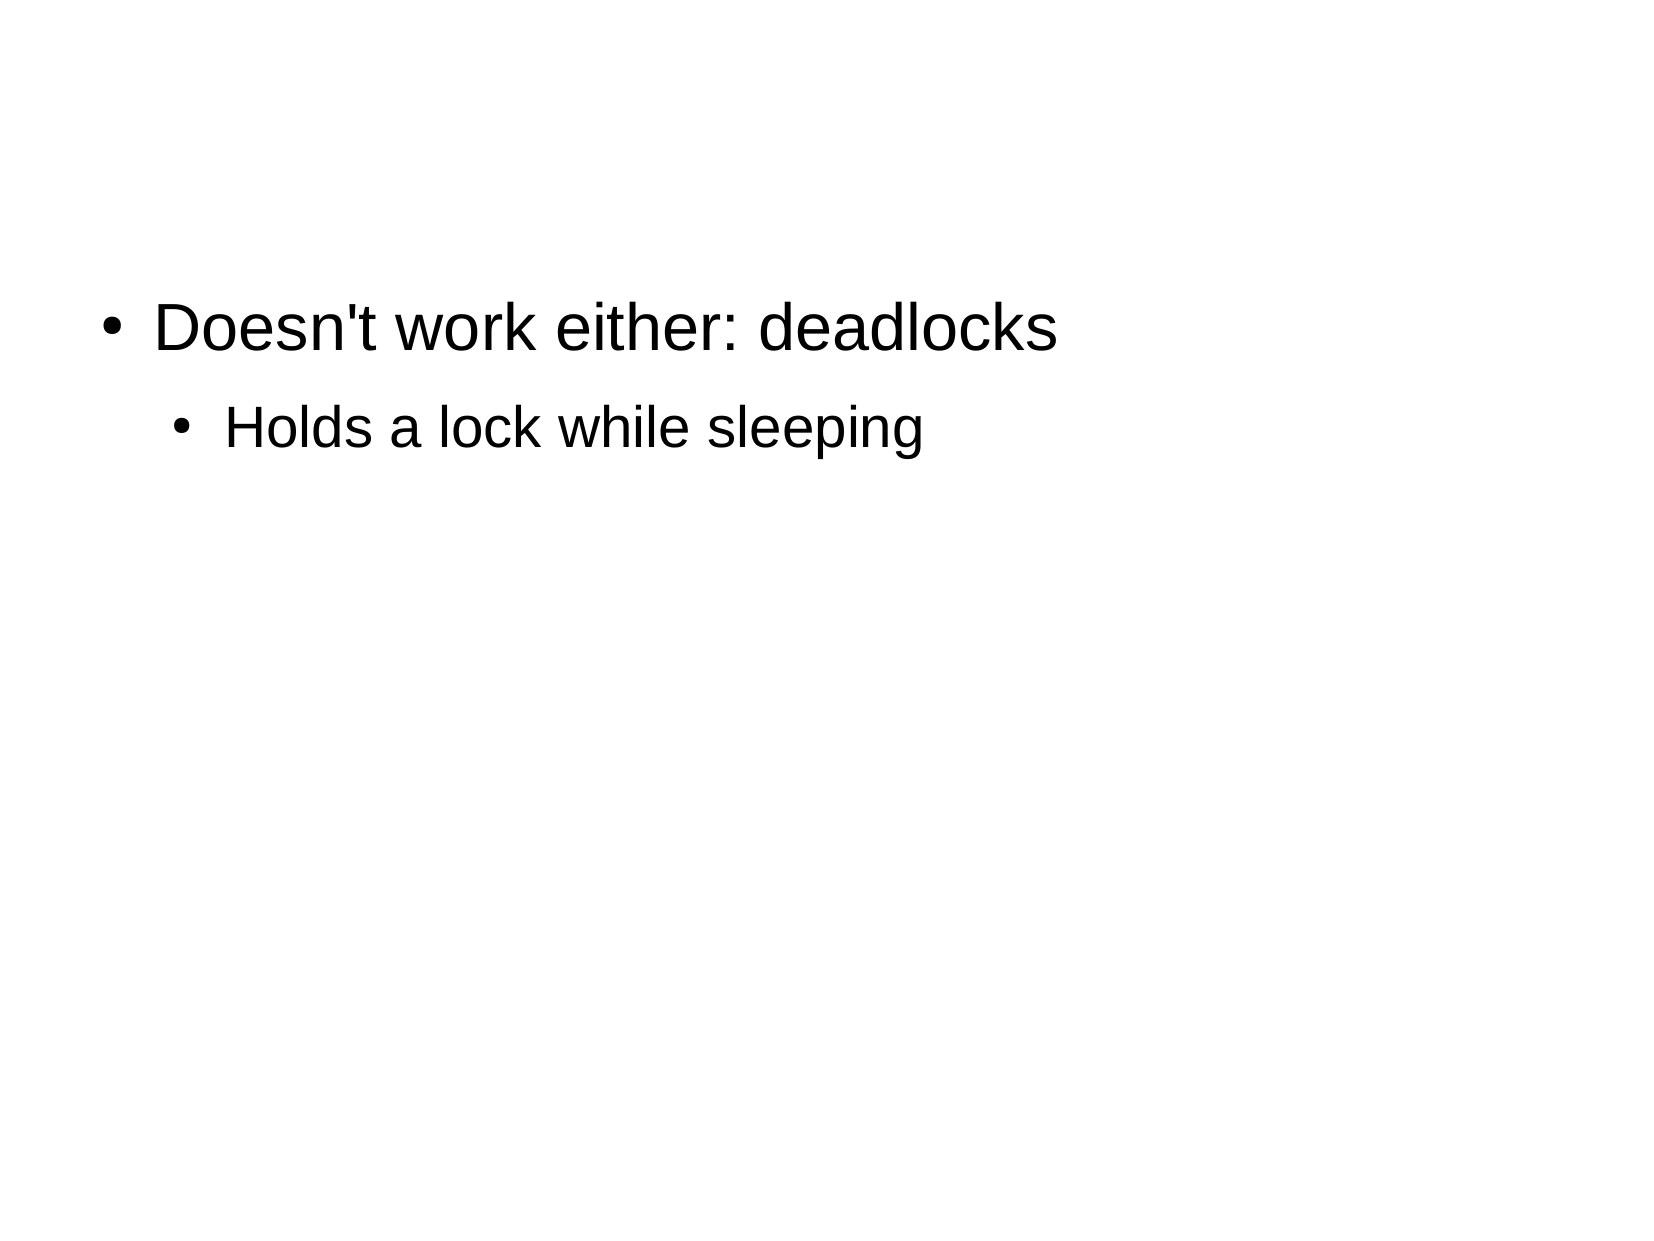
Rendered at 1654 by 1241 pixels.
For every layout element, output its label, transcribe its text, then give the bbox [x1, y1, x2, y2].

list Doesn't work either: deadlocks Holds a lock while sleeping [82, 290, 1571, 1010]
